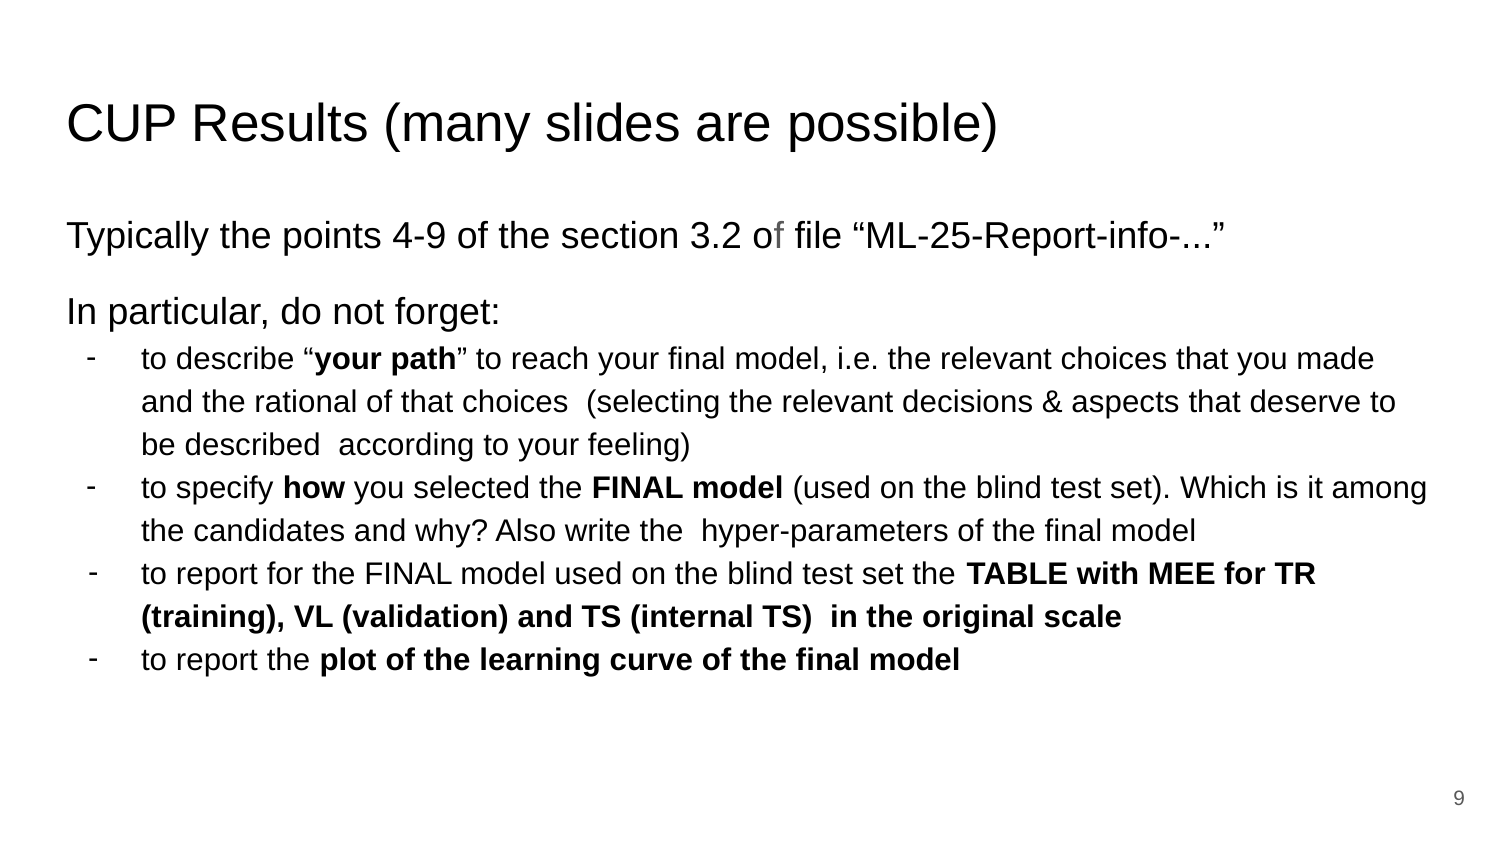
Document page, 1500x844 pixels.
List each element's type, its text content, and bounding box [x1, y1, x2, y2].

title CUP Results (many slides are possible) [51, 72, 1449, 167]
list Typically the points 4-9 of the section 3.2 of file “ML-25-Report-info-...” In particular, do not forget: to describe “your path” to reach your final model, i.e. the relevant choices that you made and the rational of that choices (selecting the relevant decisions & aspects that deserve to be described according to your feeling) to specify how you selected the FINAL model (used on the blind test set). Which is it among the candidates and why? Also write the hyper-parameters of the final model to report for the FINAL model used on the blind test set the TABLE with MEE for TR (training), VL (validation) and TS (internal TS) in the original scale to report the plot of the learning curve of the final model [51, 189, 1449, 750]
slide_number <number> [1389, 764, 1480, 830]
